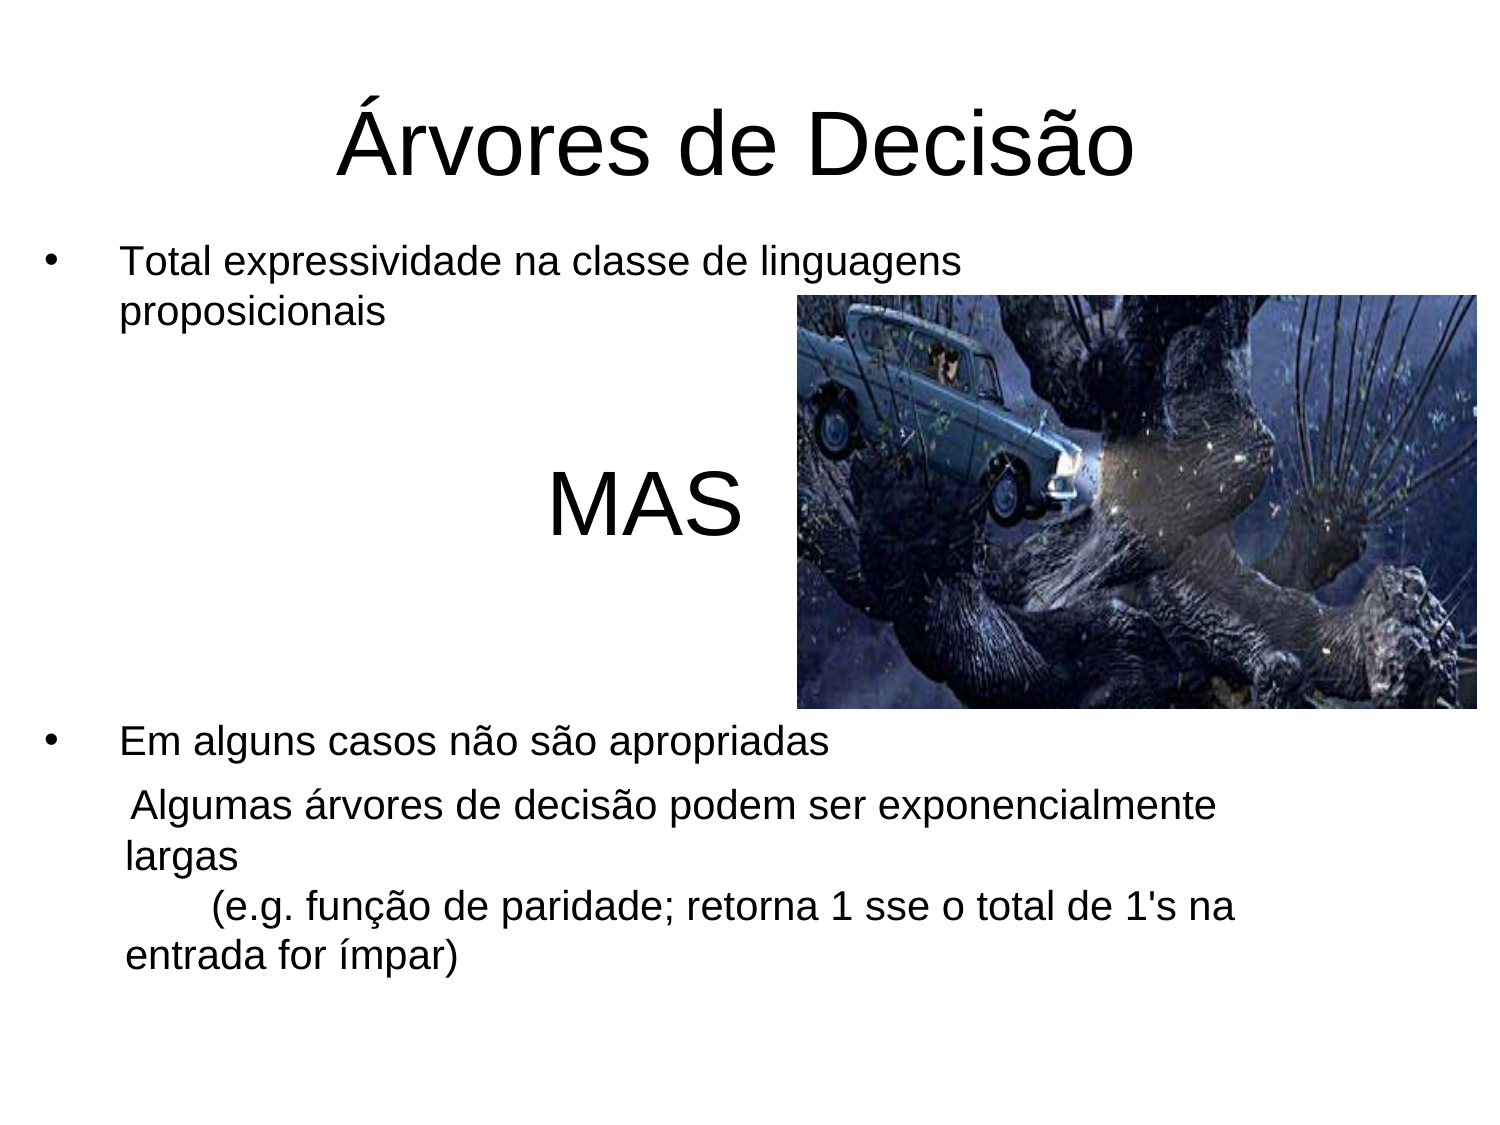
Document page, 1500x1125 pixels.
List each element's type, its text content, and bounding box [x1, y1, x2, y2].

title Árvores de Decisão [75, 45, 1426, 233]
text_box Total expressividade na classe de linguagens proposicionais MAS Em alguns casos não são apropriadas [29, 226, 1188, 772]
picture [797, 295, 1477, 709]
text_box Algumas árvores de decisão podem ser exponencialmente largas (e.g. função de paridade; retorna 1 sse o total de 1's na entrada for ímpar) [35, 770, 1335, 987]
